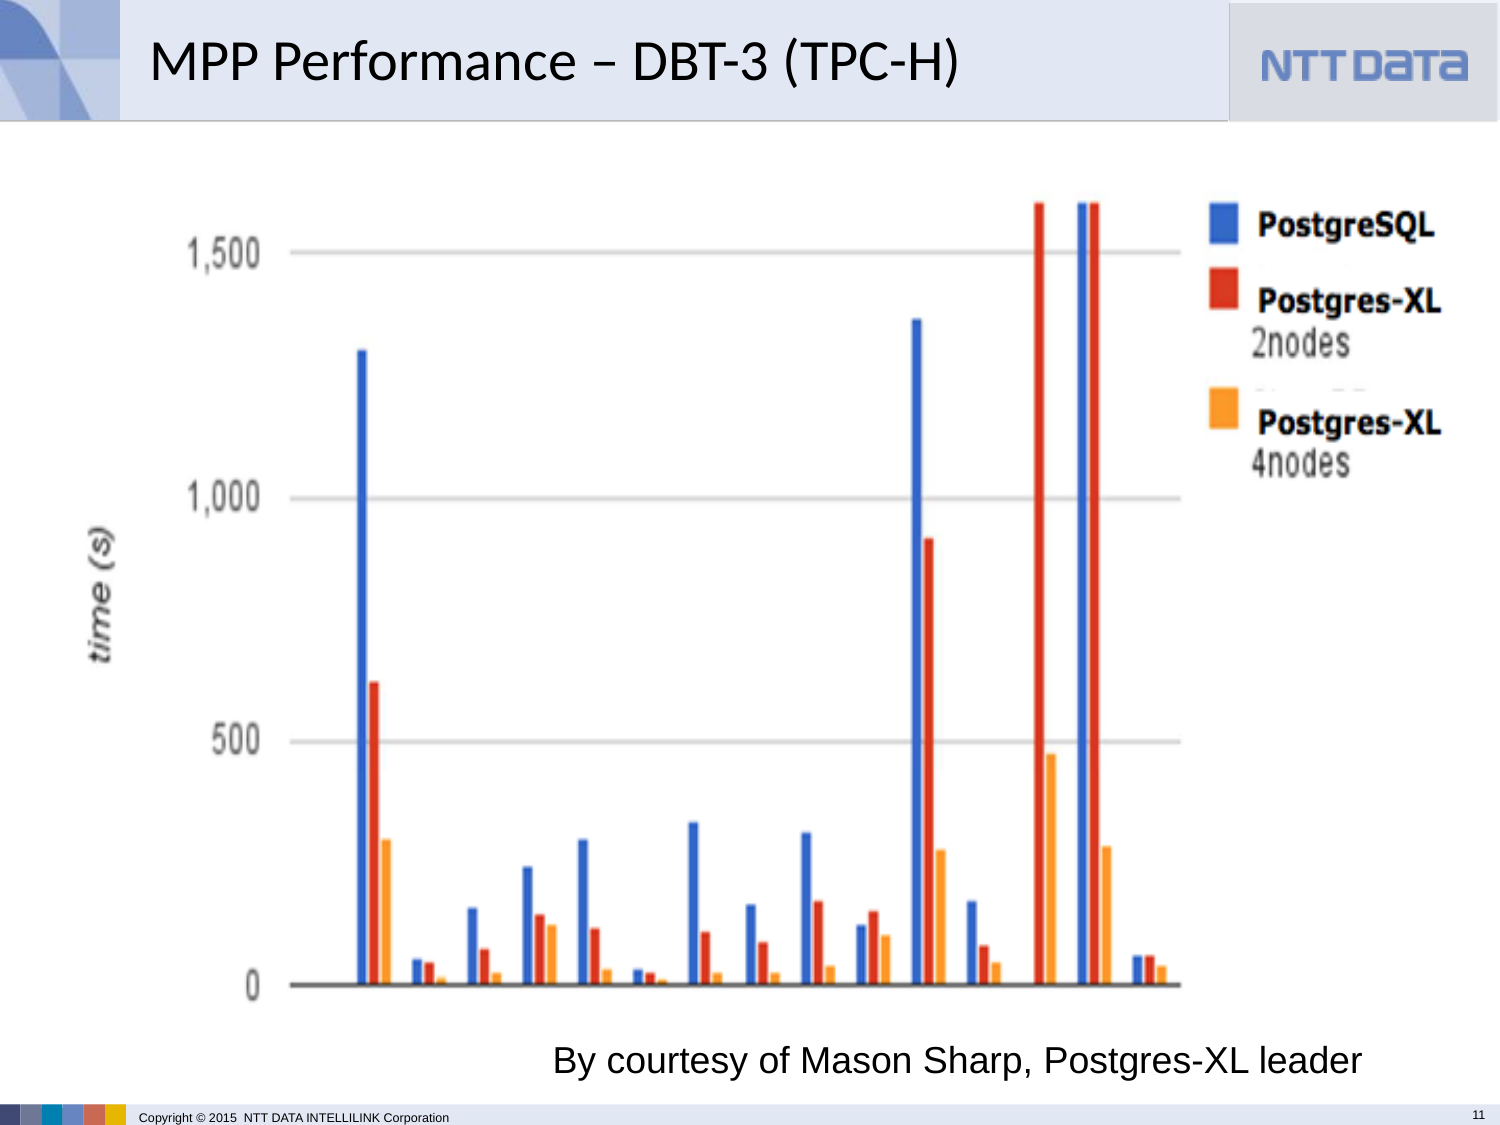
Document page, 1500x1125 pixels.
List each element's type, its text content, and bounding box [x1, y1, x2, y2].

picture [55, 151, 1456, 1024]
text_box MPP Performance – DBT-3 (TPC-H) [134, 29, 979, 103]
picture [0, 0, 120, 120]
text_box By courtesy of Mason Sharp, Postgres-XL leader [537, 1032, 1454, 1097]
picture [1262, 50, 1468, 81]
